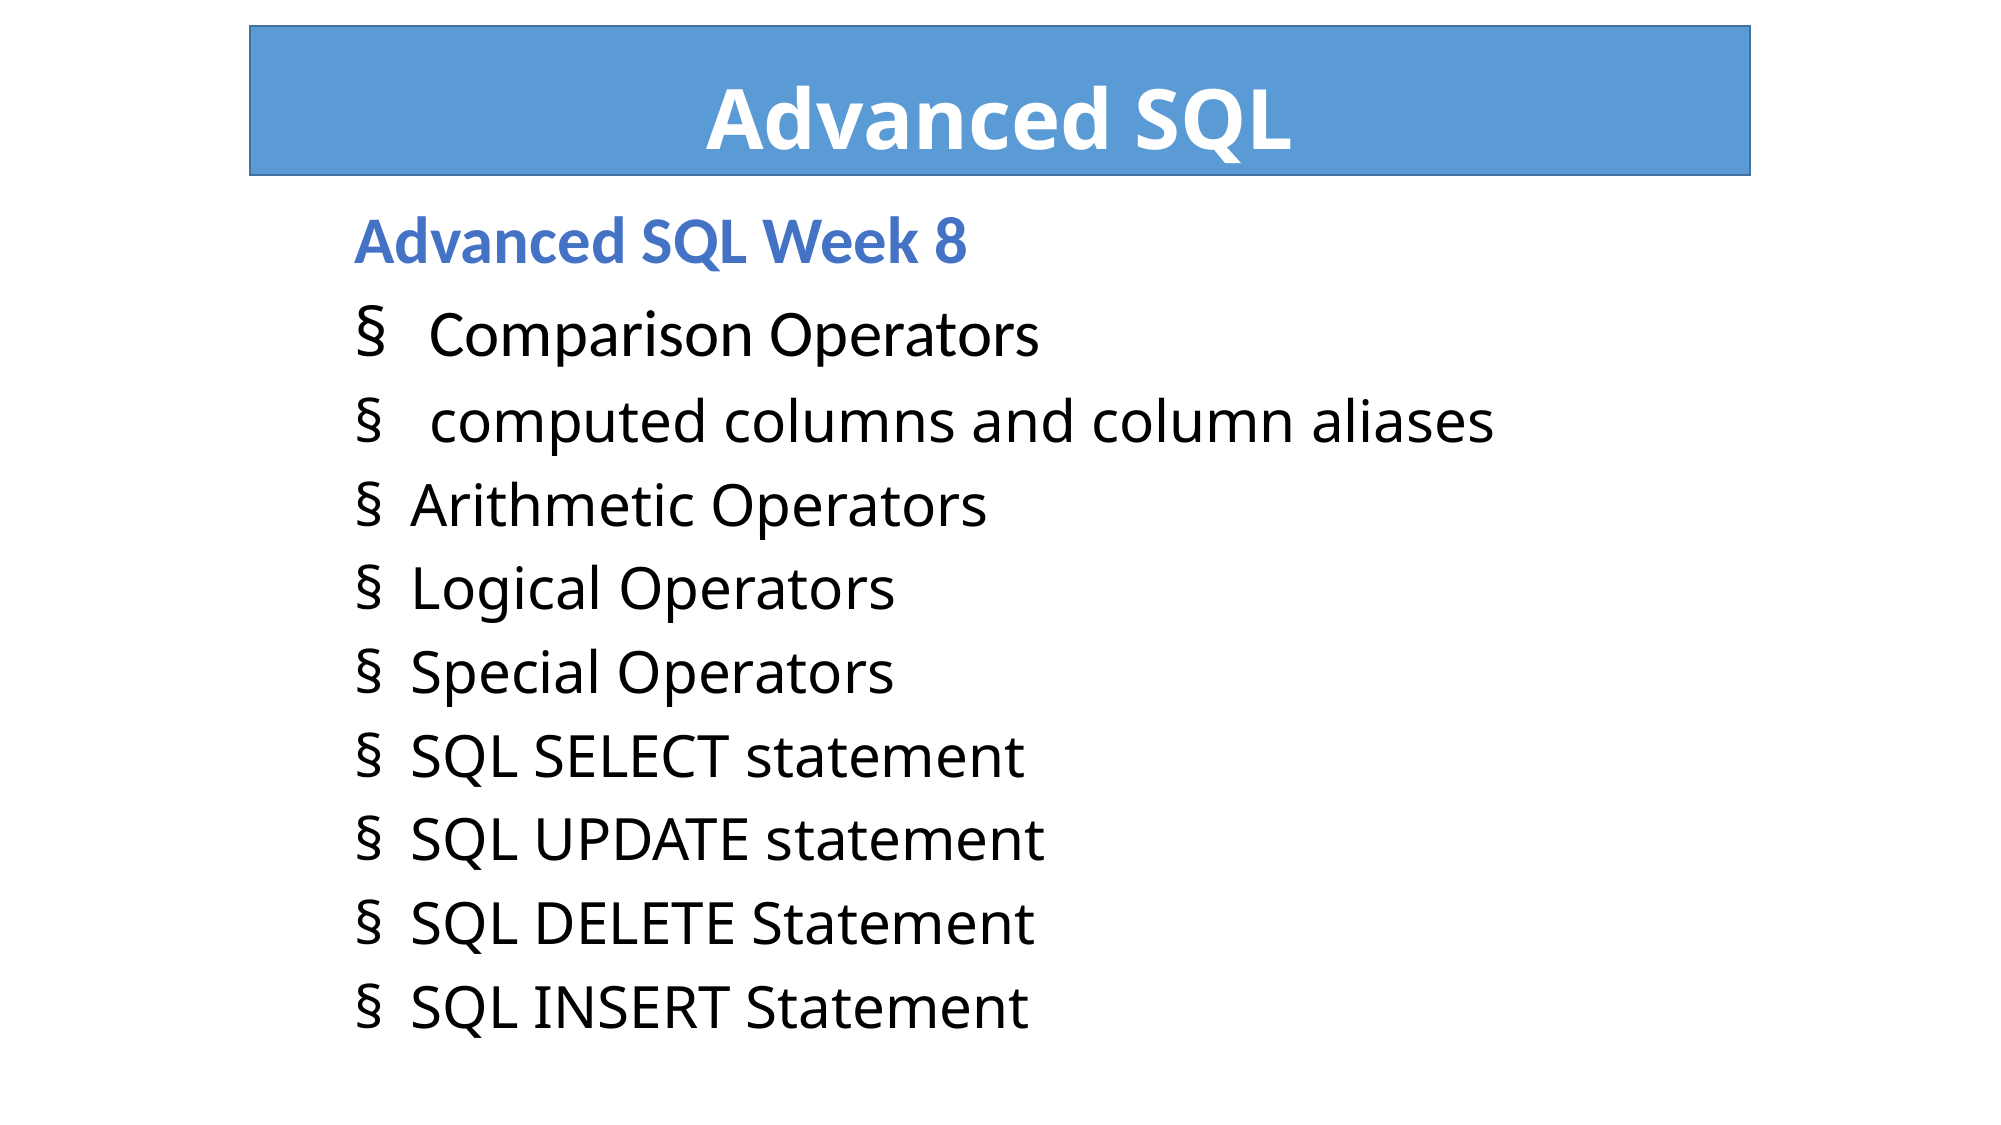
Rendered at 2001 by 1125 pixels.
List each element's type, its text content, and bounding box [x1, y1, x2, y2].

subtitle Advanced SQL Week 8 Comparison Operators computed columns and column aliases Arithmetic Operators Logical Operators Special Operators SQL SELECT statement SQL UPDATE statement SQL DELETE Statement SQL INSERT Statement [249, 198, 1750, 1051]
title Advanced SQL [249, 26, 1750, 176]
